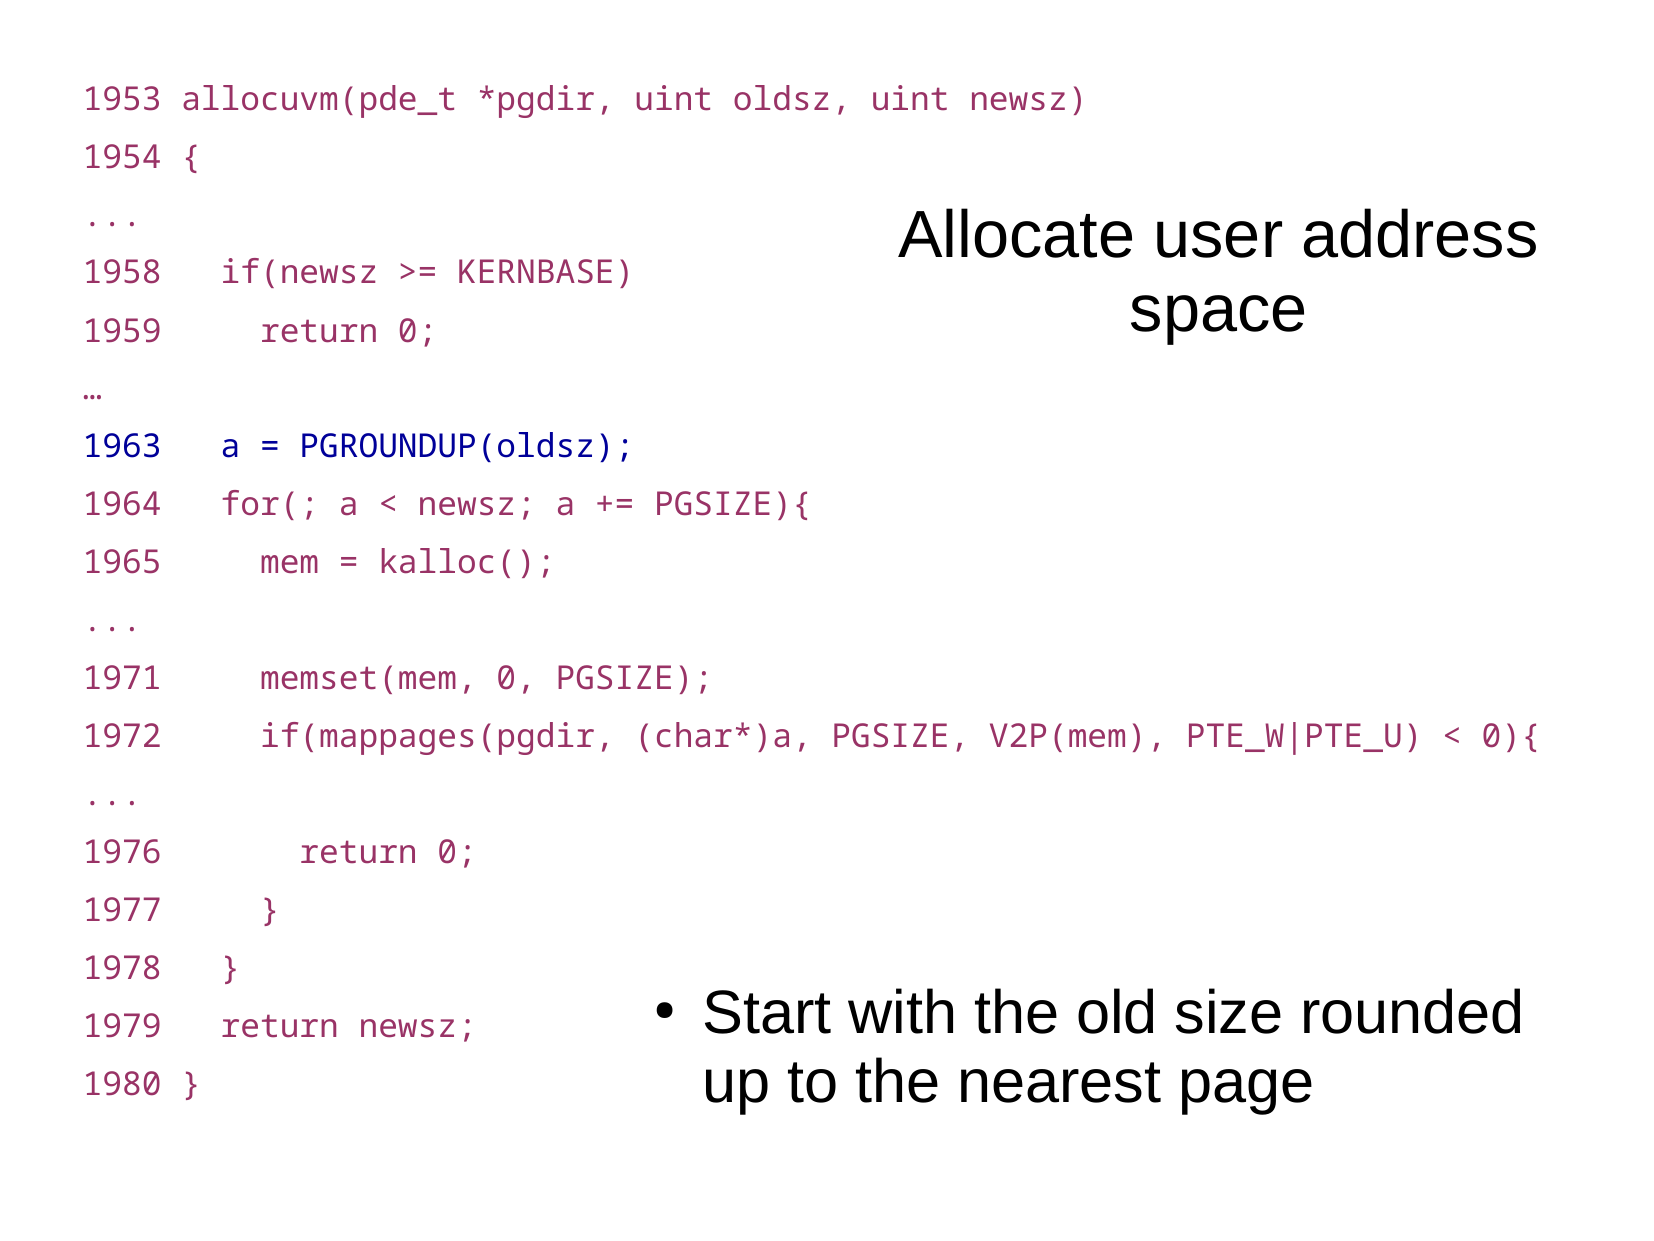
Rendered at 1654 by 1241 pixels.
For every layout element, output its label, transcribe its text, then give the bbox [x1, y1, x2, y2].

title Allocate user address space [825, 167, 1613, 376]
list 1953 allocuvm(pde_t *pgdir, uint oldsz, uint newsz) 1954 { ... 1958 if(newsz >= KERNBASE) 1959 return 0; … 1963 a = PGROUNDUP(oldsz); 1964 for(; a < newsz; a += PGSIZE){ 1965 mem = kalloc(); ... 1971 memset(mem, 0, PGSIZE); 1972 if(mappages(pgdir, (char*)a, PGSIZE, V2P(mem), PTE_W|PTE_U) < 0){ ... 1976 return 0; 1977 } 1978 } 1979 return newsz; 1980 } [82, 75, 1571, 1163]
list Start with the old size rounded up to the nearest page [637, 978, 1530, 1126]
